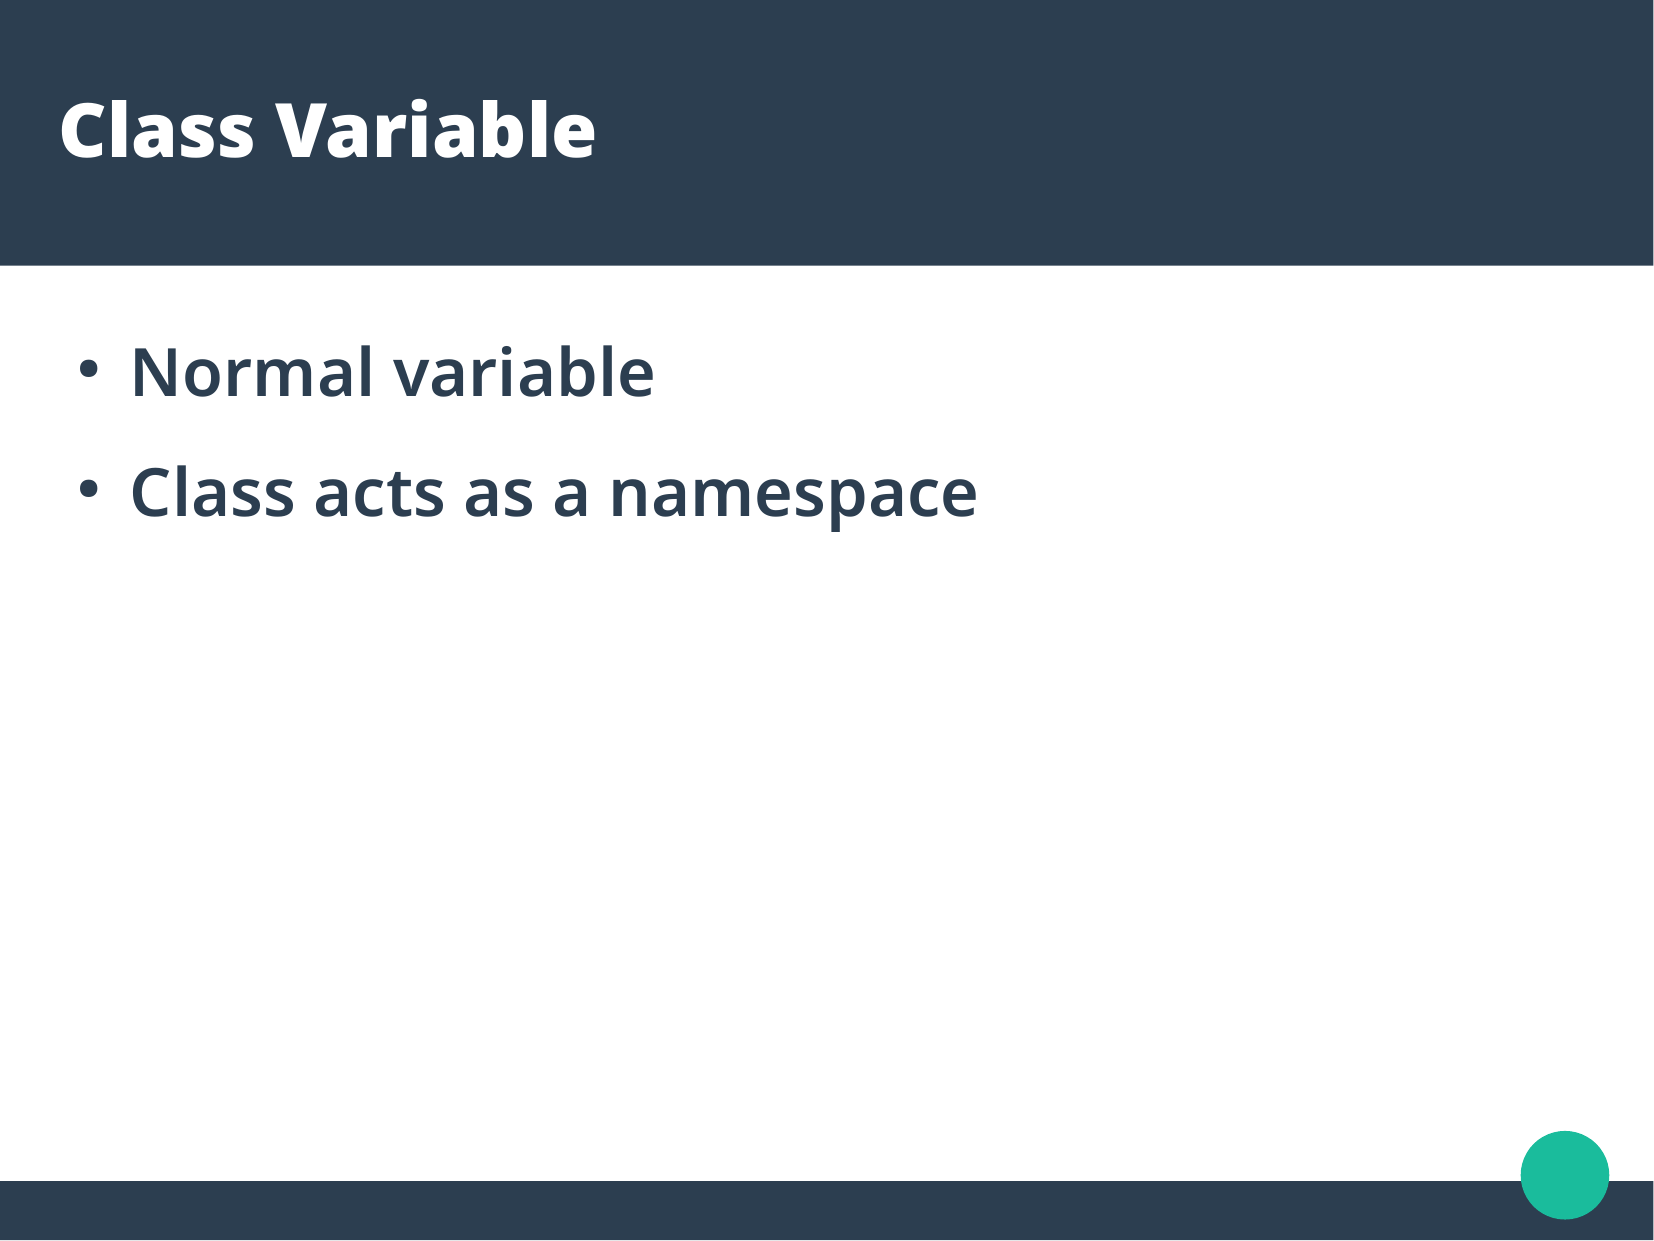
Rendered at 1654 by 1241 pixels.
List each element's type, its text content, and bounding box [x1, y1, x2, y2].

title Class Variable [59, 49, 1595, 207]
list Normal variable Class acts as a namespace [59, 324, 1595, 1152]
